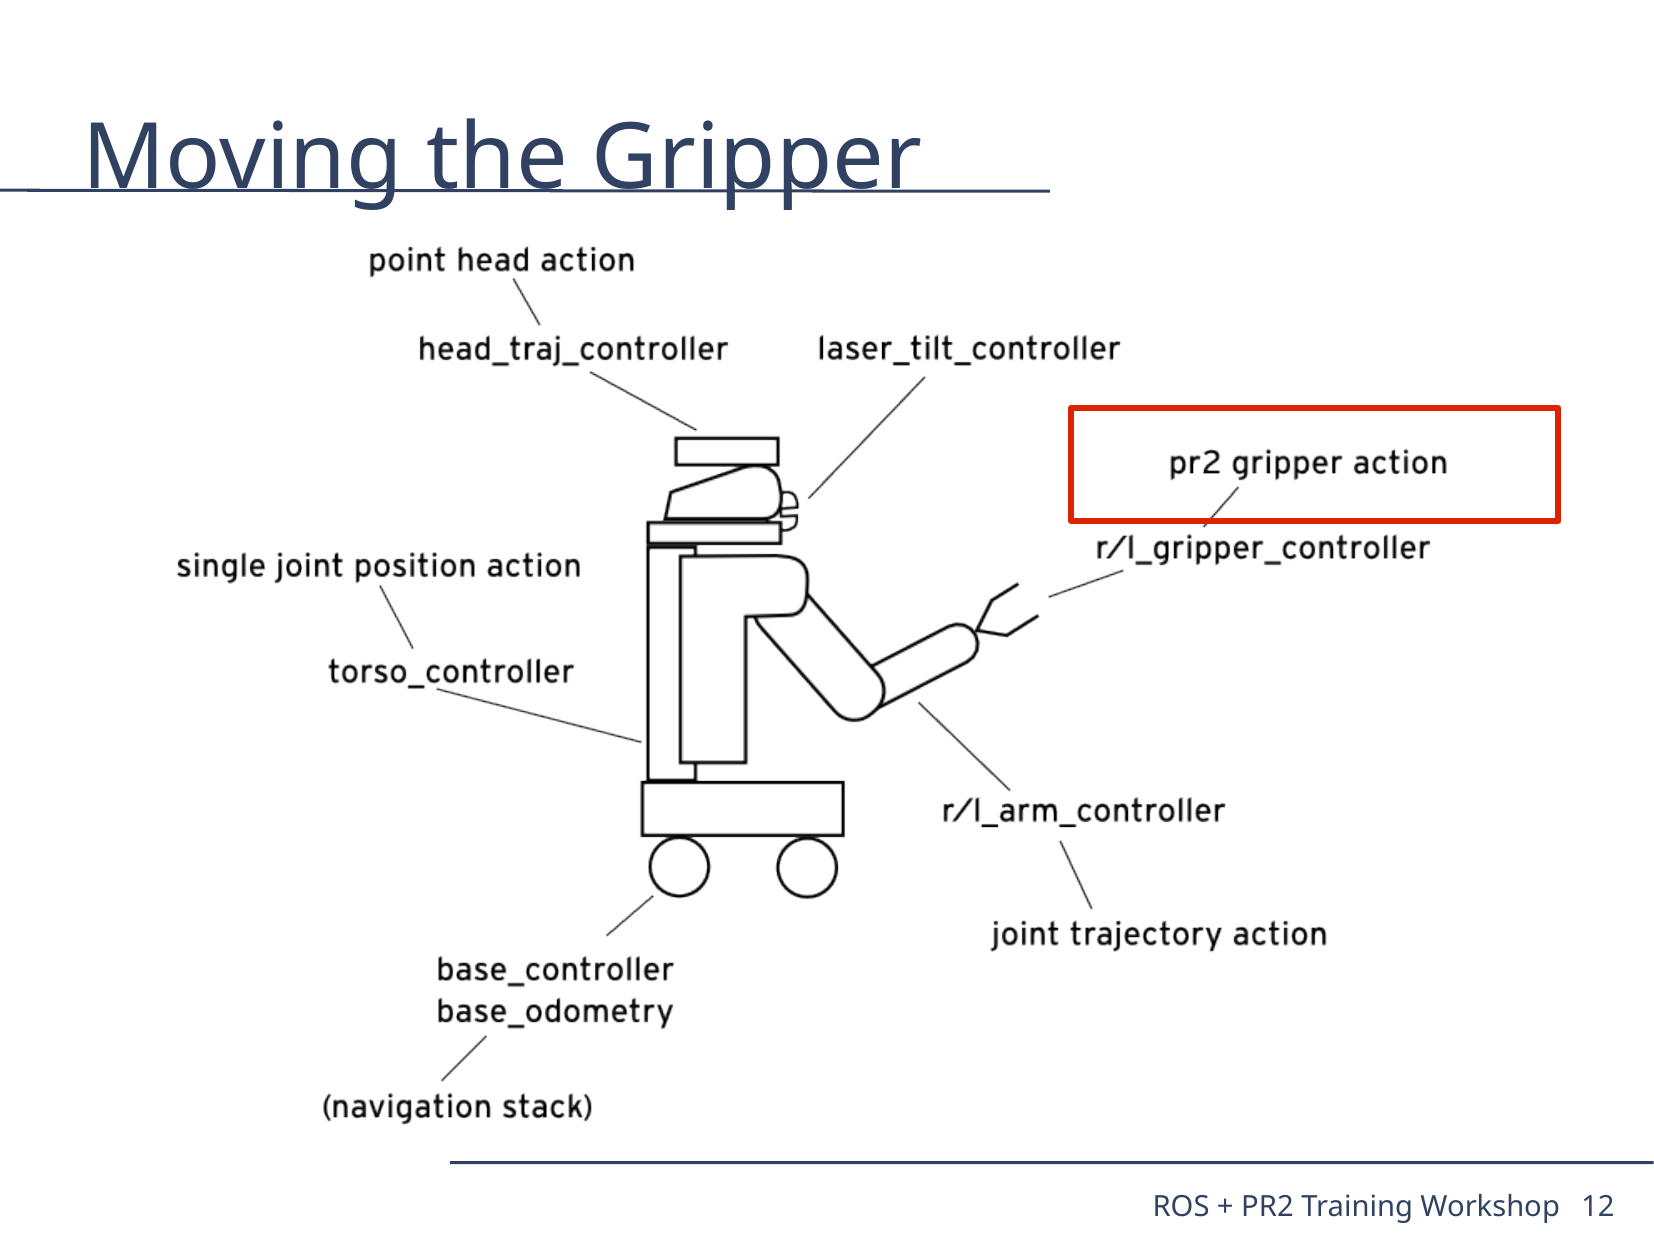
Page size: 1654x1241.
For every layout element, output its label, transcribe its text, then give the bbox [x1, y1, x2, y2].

picture [150, 162, 1484, 1163]
picture [1074, 411, 1484, 518]
title Moving the Gripper [82, 49, 1571, 257]
